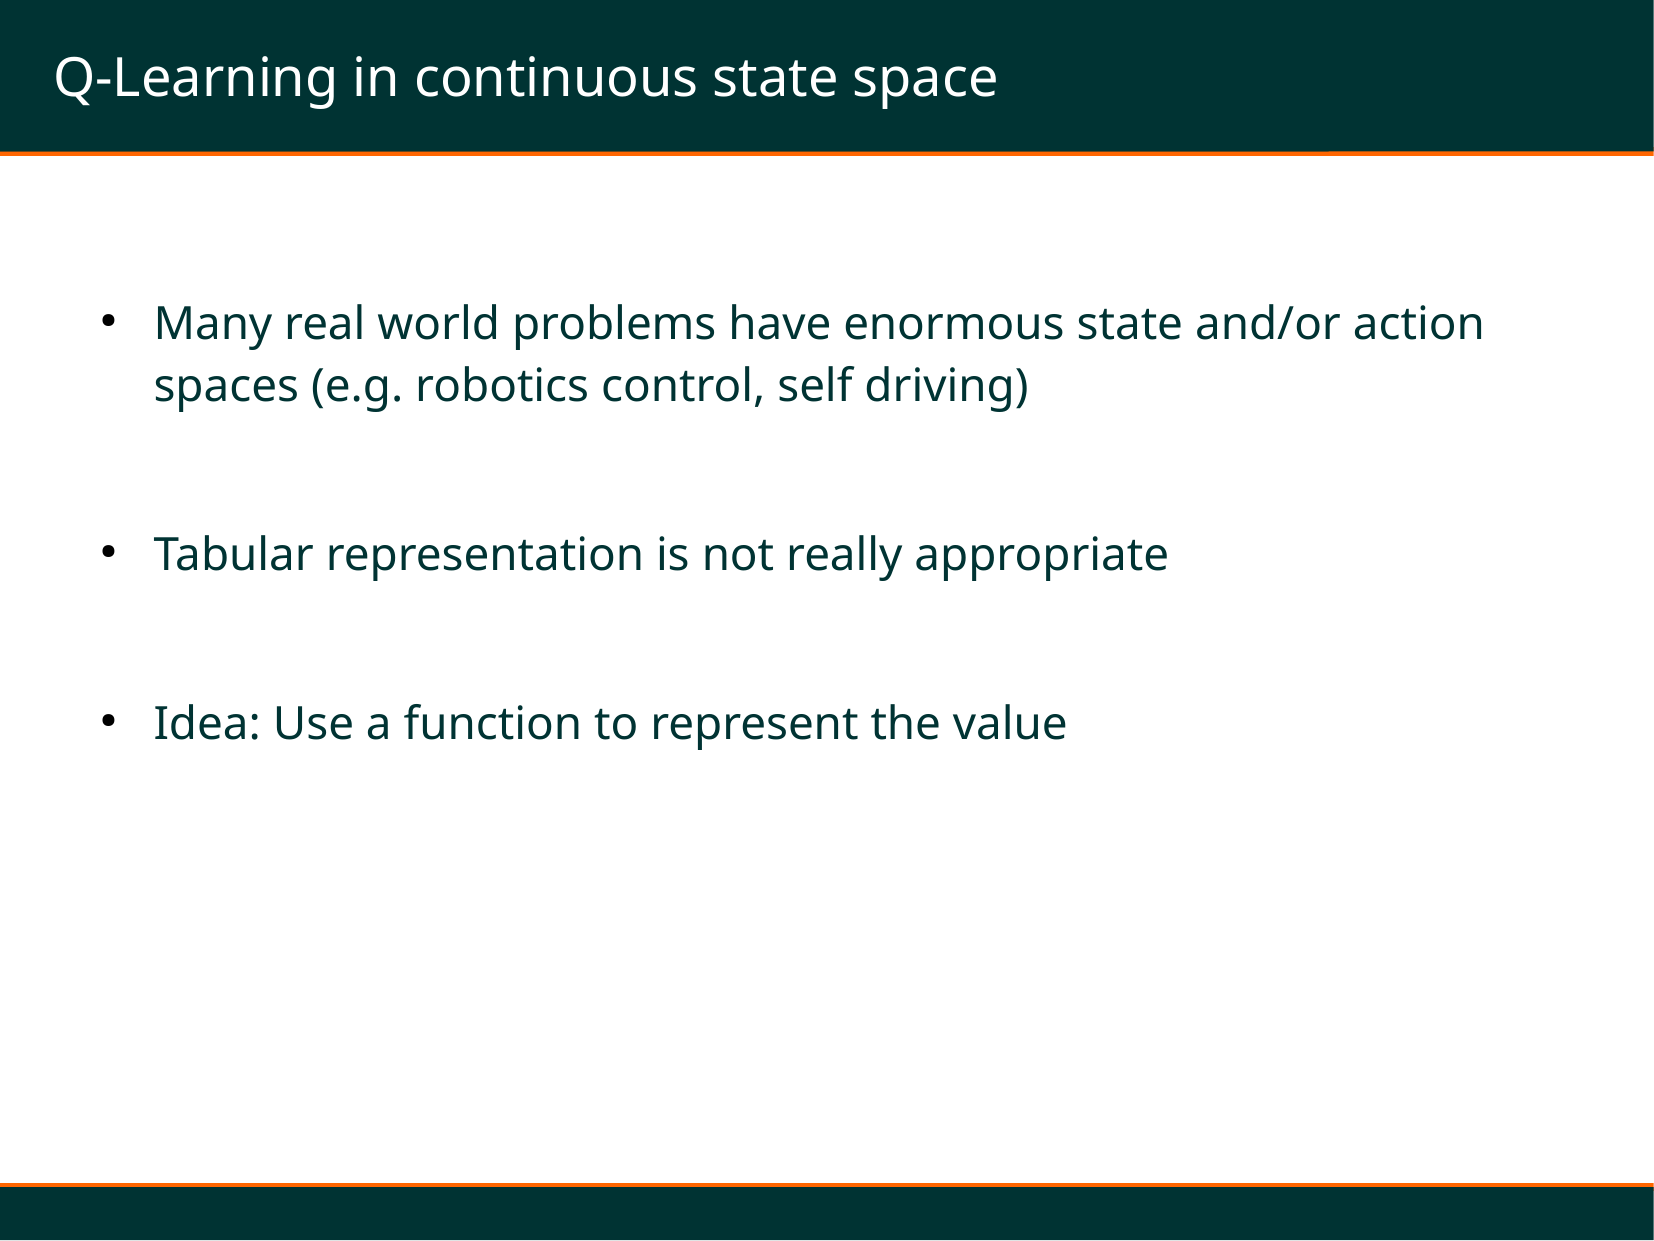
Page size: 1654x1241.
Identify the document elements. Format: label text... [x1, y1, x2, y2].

title Q-Learning in continuous state space [0, 0, 1329, 152]
list Many real world problems have enormous state and/or action spaces (e.g. robotics control, self driving) Tabular representation is not really appropriate Idea: Use a function to represent the value [82, 290, 1571, 1010]
